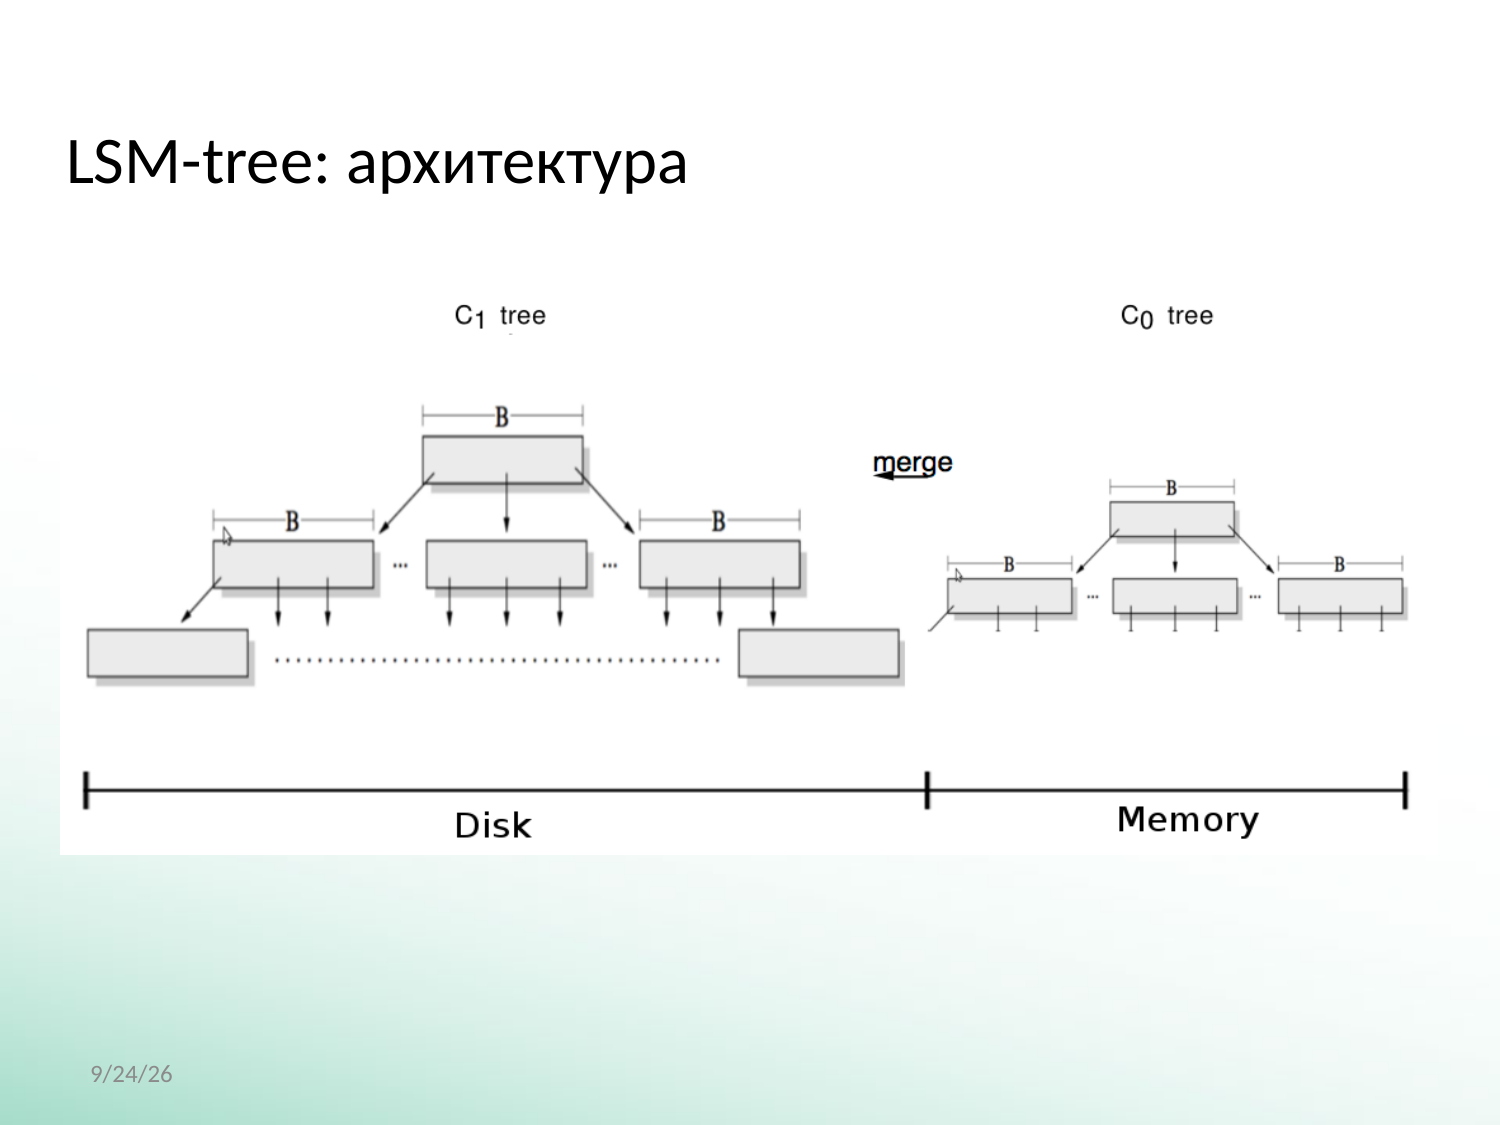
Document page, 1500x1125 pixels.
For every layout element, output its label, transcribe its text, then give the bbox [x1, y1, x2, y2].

title LSM-tree: архитектура [65, 96, 1416, 238]
picture [0, 0, 1500, 1125]
